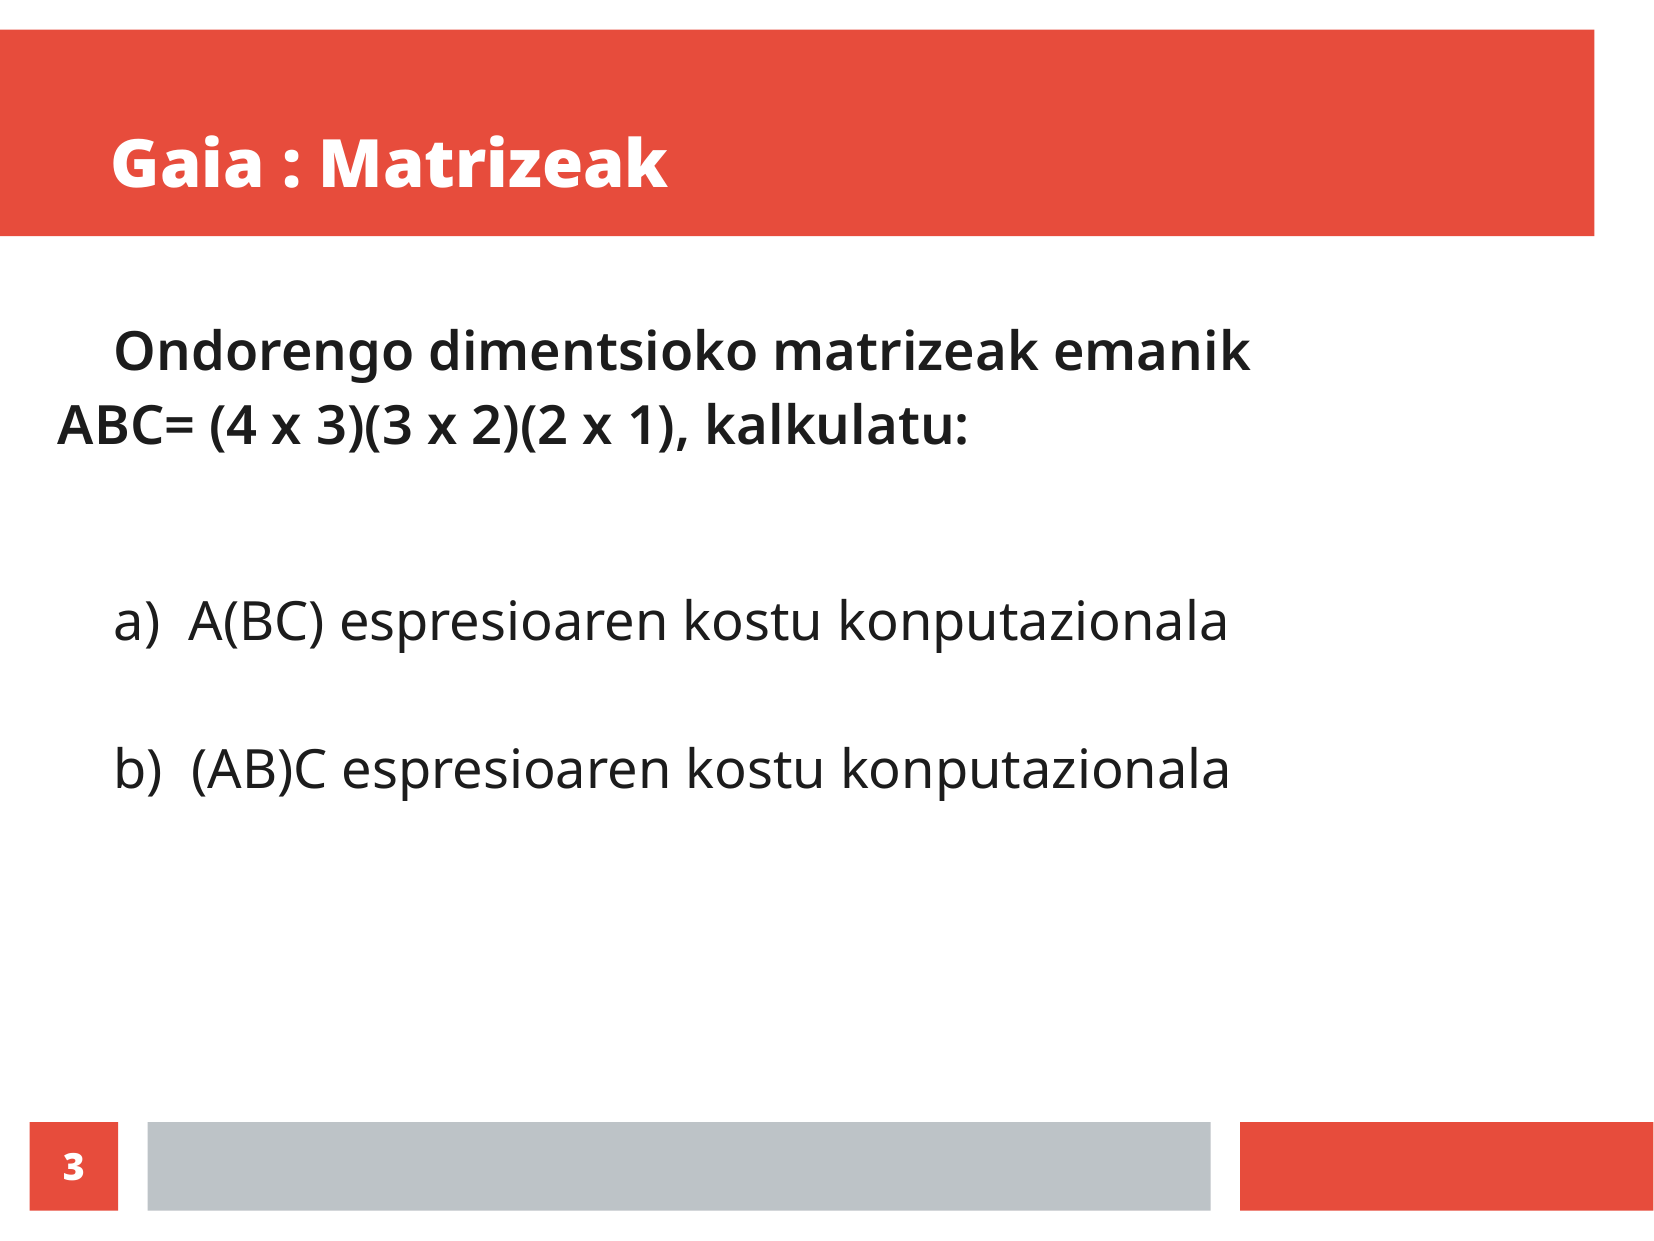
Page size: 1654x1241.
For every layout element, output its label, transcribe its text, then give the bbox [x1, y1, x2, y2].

title Gaia : Matrizeak [59, 59, 1595, 207]
list Ondorengo dimentsioko matrizeak emanik ABC= (4 x 3)(3 x 2)(2 x 1), kalkulatu: a) A(BC) espresioaren kostu konputazionala b) (AB)C espresioaren kostu konputazionala [57, 312, 1564, 1081]
